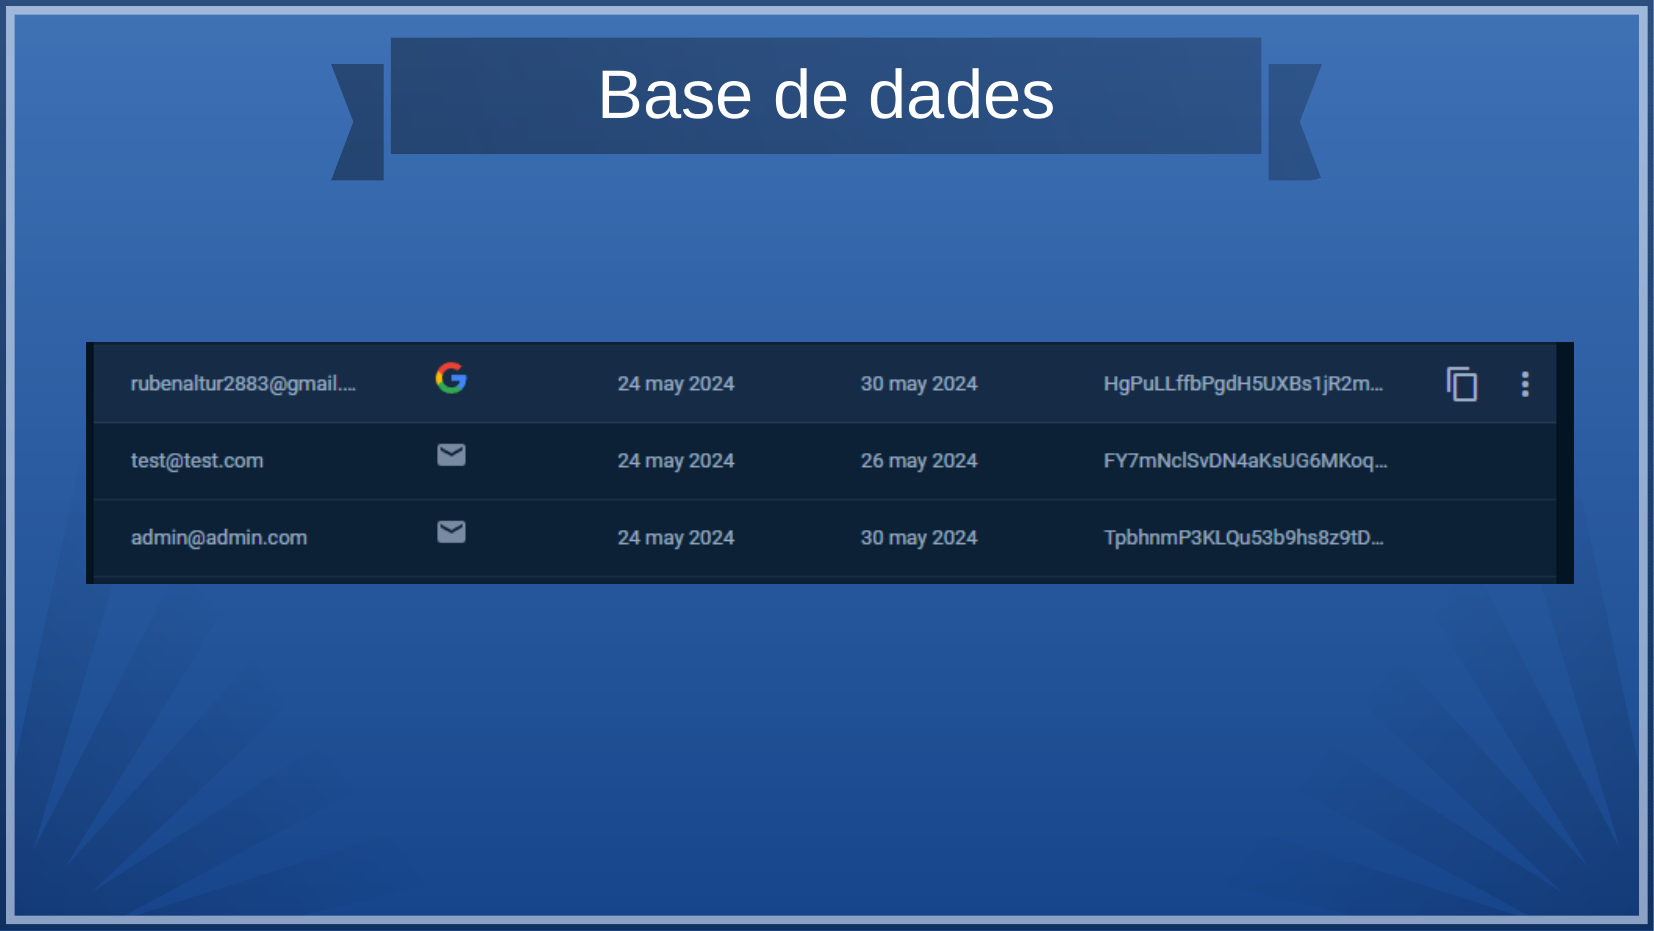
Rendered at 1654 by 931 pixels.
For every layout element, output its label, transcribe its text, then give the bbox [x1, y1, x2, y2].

title Base de dades [389, 35, 1264, 154]
picture [86, 342, 1574, 584]
